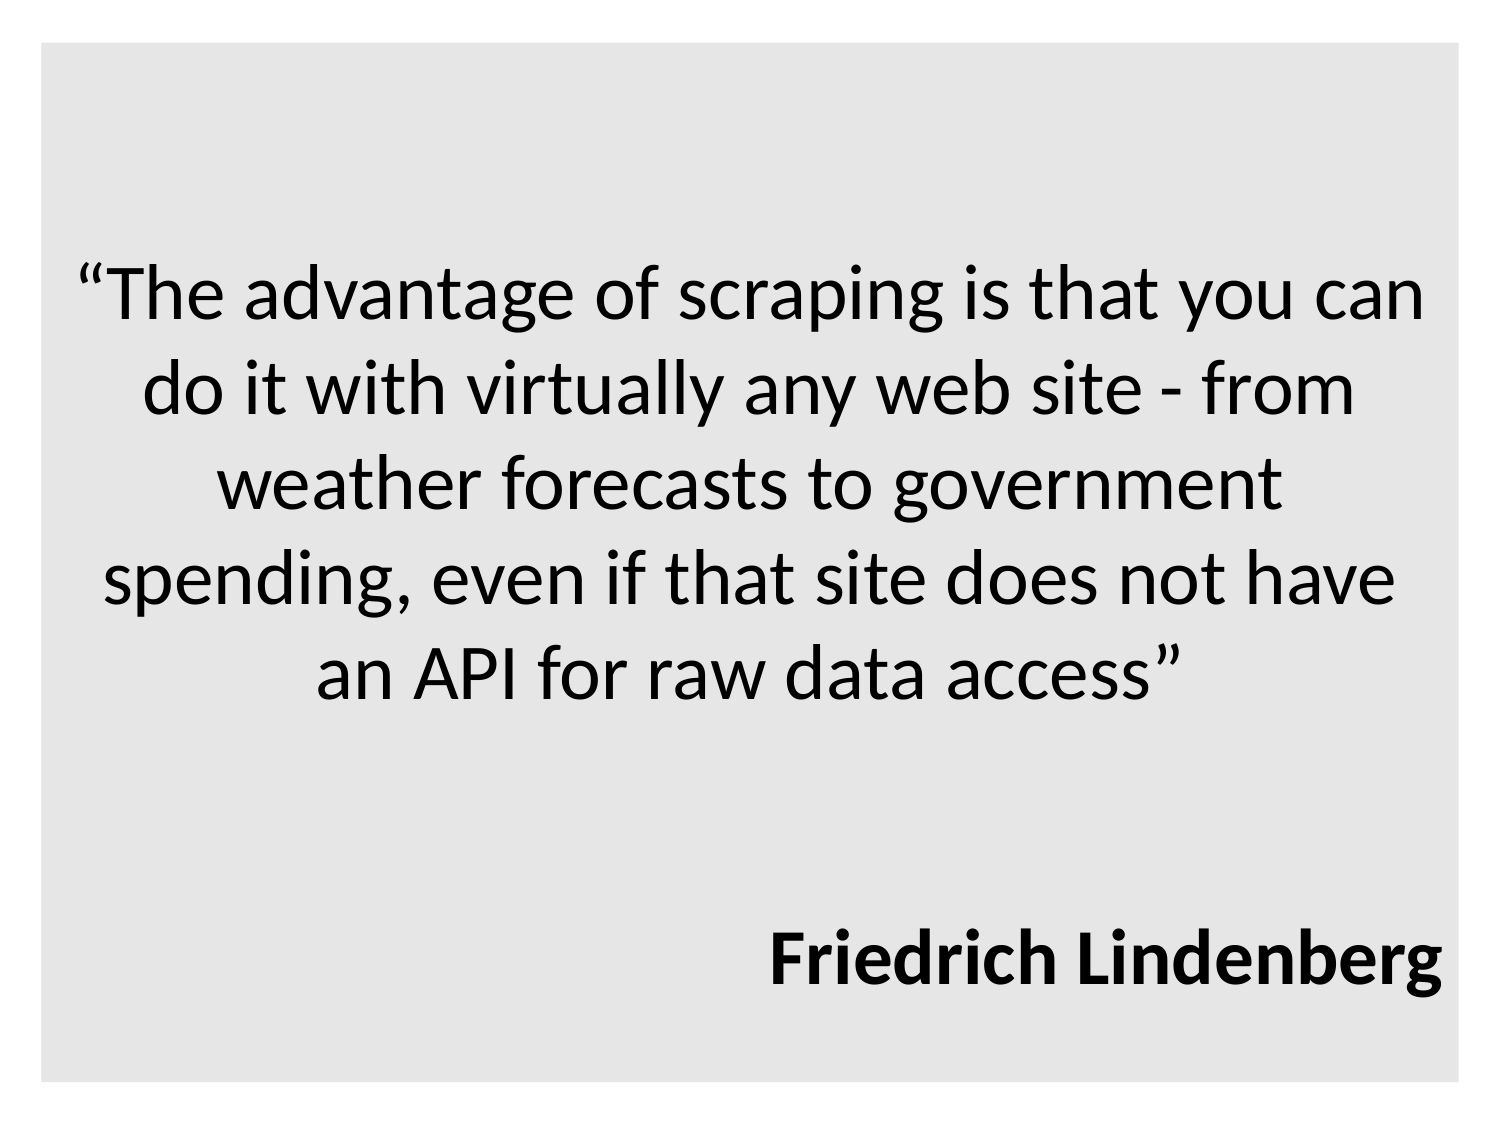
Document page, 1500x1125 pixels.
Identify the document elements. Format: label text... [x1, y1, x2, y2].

text_box “The advantage of scraping is that you can do it with virtually any web site - from weather forecasts to government spending, even if that site does not have an API for raw data access” Friedrich Lindenberg [41, 42, 1459, 1125]
